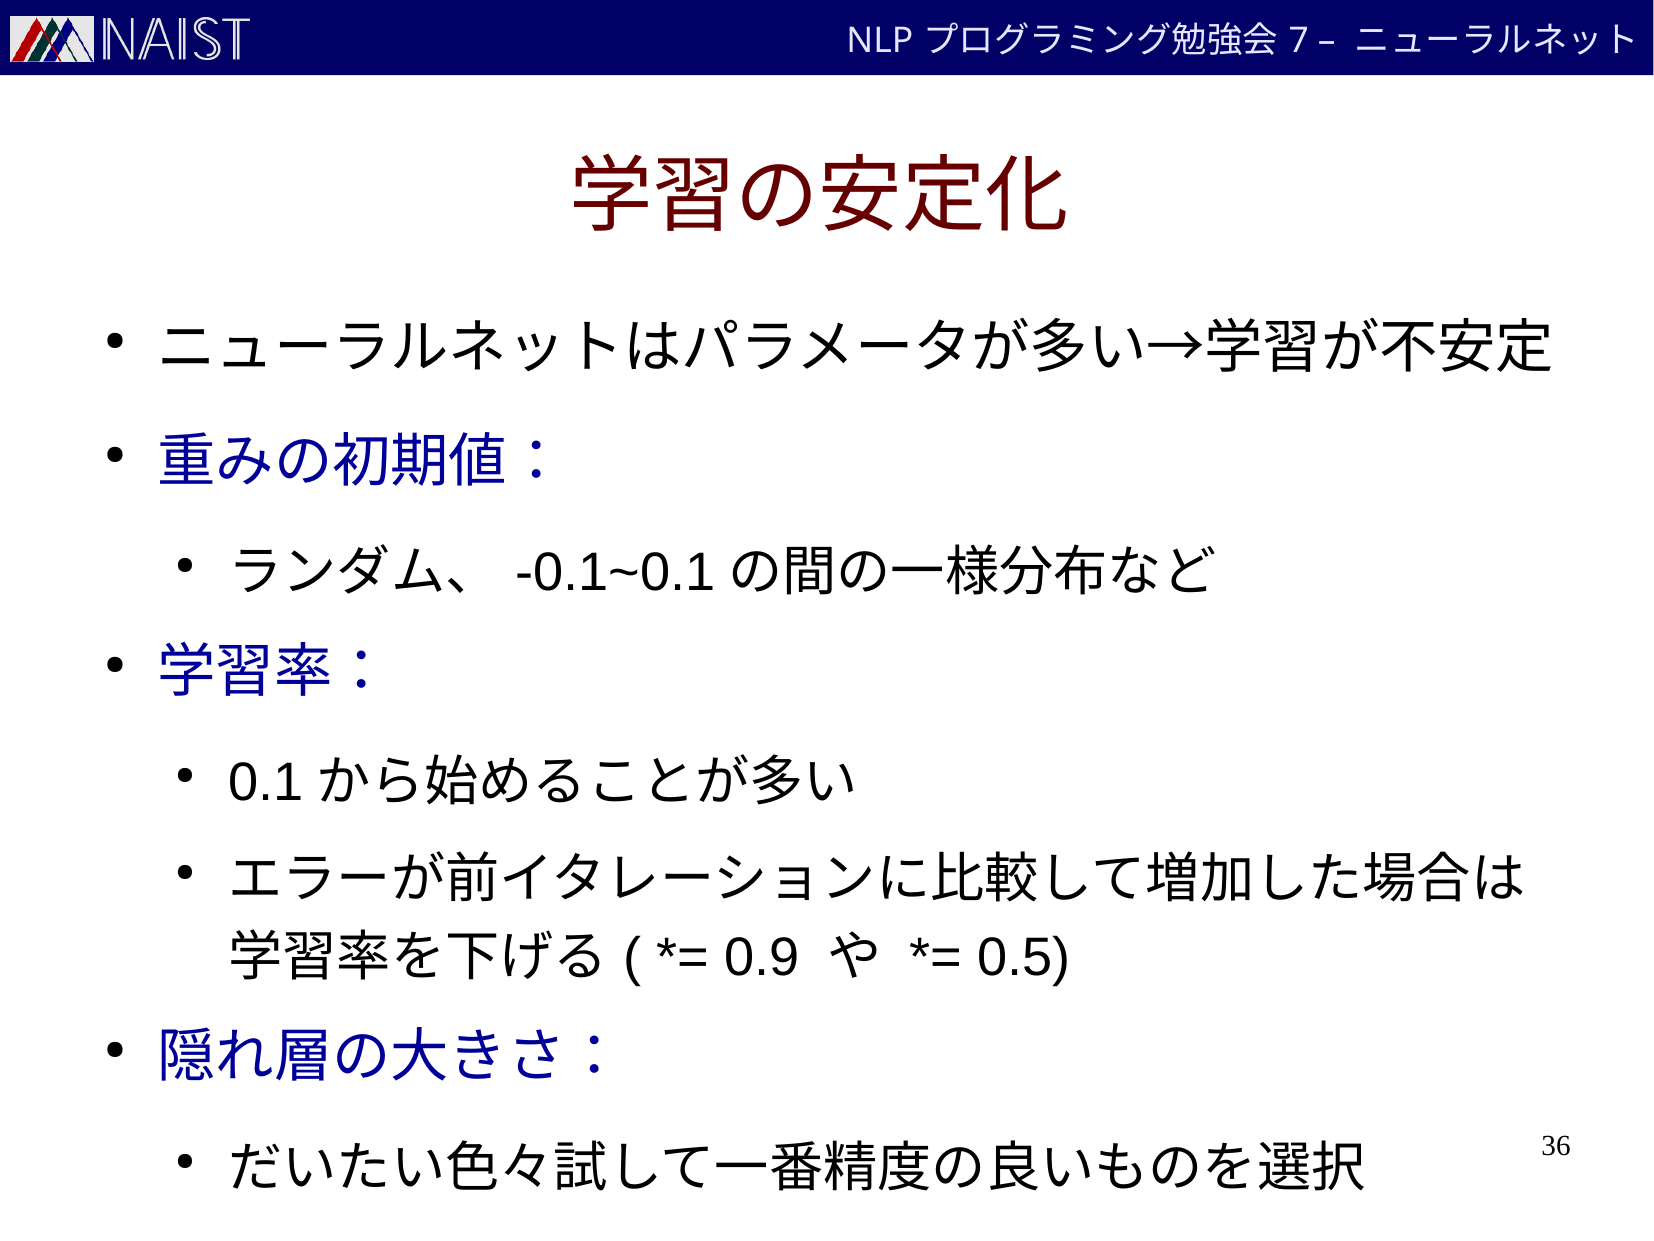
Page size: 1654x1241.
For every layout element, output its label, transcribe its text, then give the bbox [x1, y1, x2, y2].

title 学習の安定化 [75, 92, 1564, 285]
picture [102, 17, 251, 60]
list ニューラルネットはパラメータが多い→学習が不安定 重みの初期値： ランダム、-0.1~0.1の間の一様分布など 学習率： 0.1から始めることが多い エラーが前イタレーションに比較して増加した場合は学習率を下げる( *= 0.9 や *= 0.5) 隠れ層の大きさ： だいたい色々試して一番精度の良いものを選択 [86, 300, 1576, 1034]
picture [10, 16, 94, 62]
